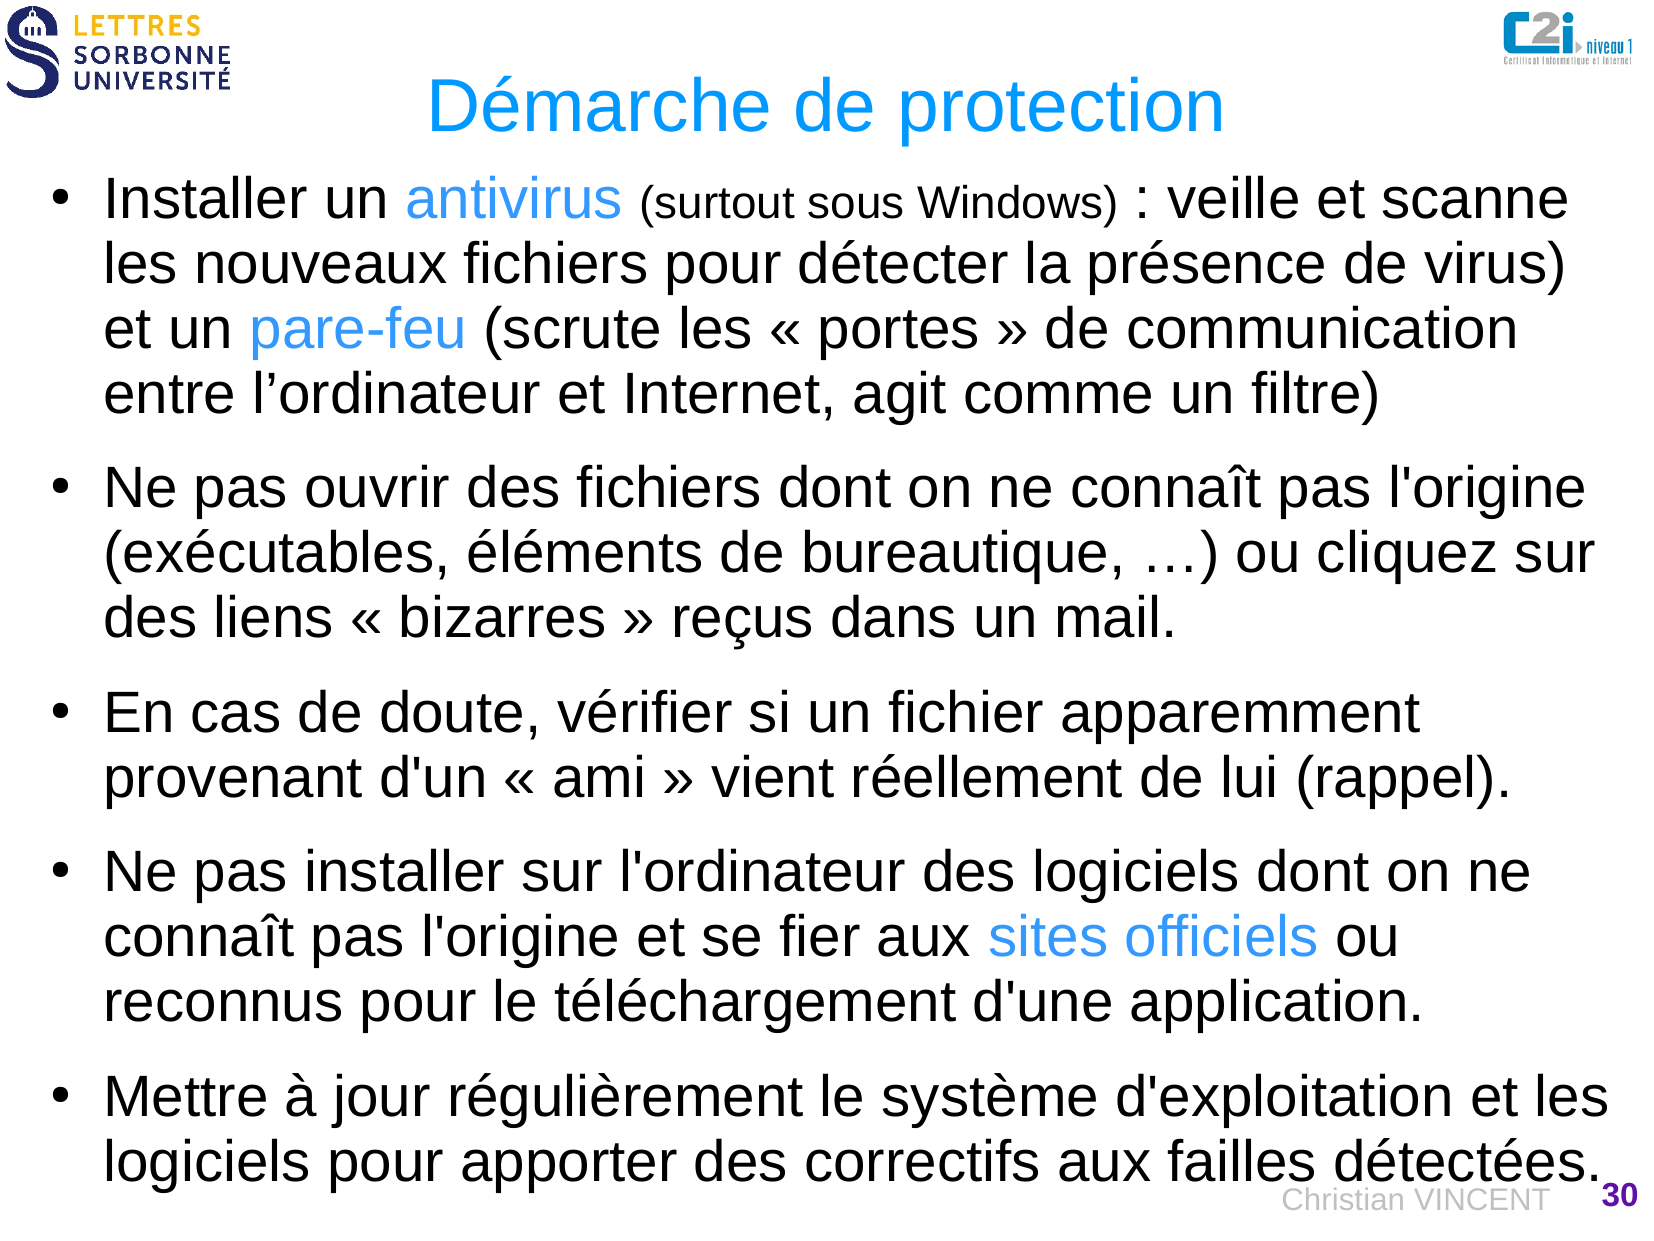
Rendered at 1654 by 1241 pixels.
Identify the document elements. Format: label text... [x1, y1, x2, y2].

picture [1571, 5, 1647, 71]
list Installer un antivirus (surtout sous Windows) : veille et scanne les nouveaux fichiers pour détecter la présence de virus) et un pare-feu (scrute les « portes » de communication entre l’ordinateur et Internet, agit comme un filtre) Ne pas ouvrir des fichiers dont on ne connaît pas l'origine (exécutables, éléments de bureautique, …) ou cliquez sur des liens « bizarres » reçus dans un mail. En cas de doute, vérifier si un fichier apparemment provenant d'un « ami » vient réellement de lui (rappel). Ne pas installer sur l'ordinateur des logiciels dont on ne connaît pas l'origine et se fier aux sites officiels ou reconnus pour le téléchargement d'une application. Mettre à jour régulièrement le système d'exploitation et les logiciels pour apporter des correctifs aux failles détectées. [32, 165, 1616, 1010]
title Démarche de protection [82, 2, 1571, 165]
picture [5, 6, 82, 98]
